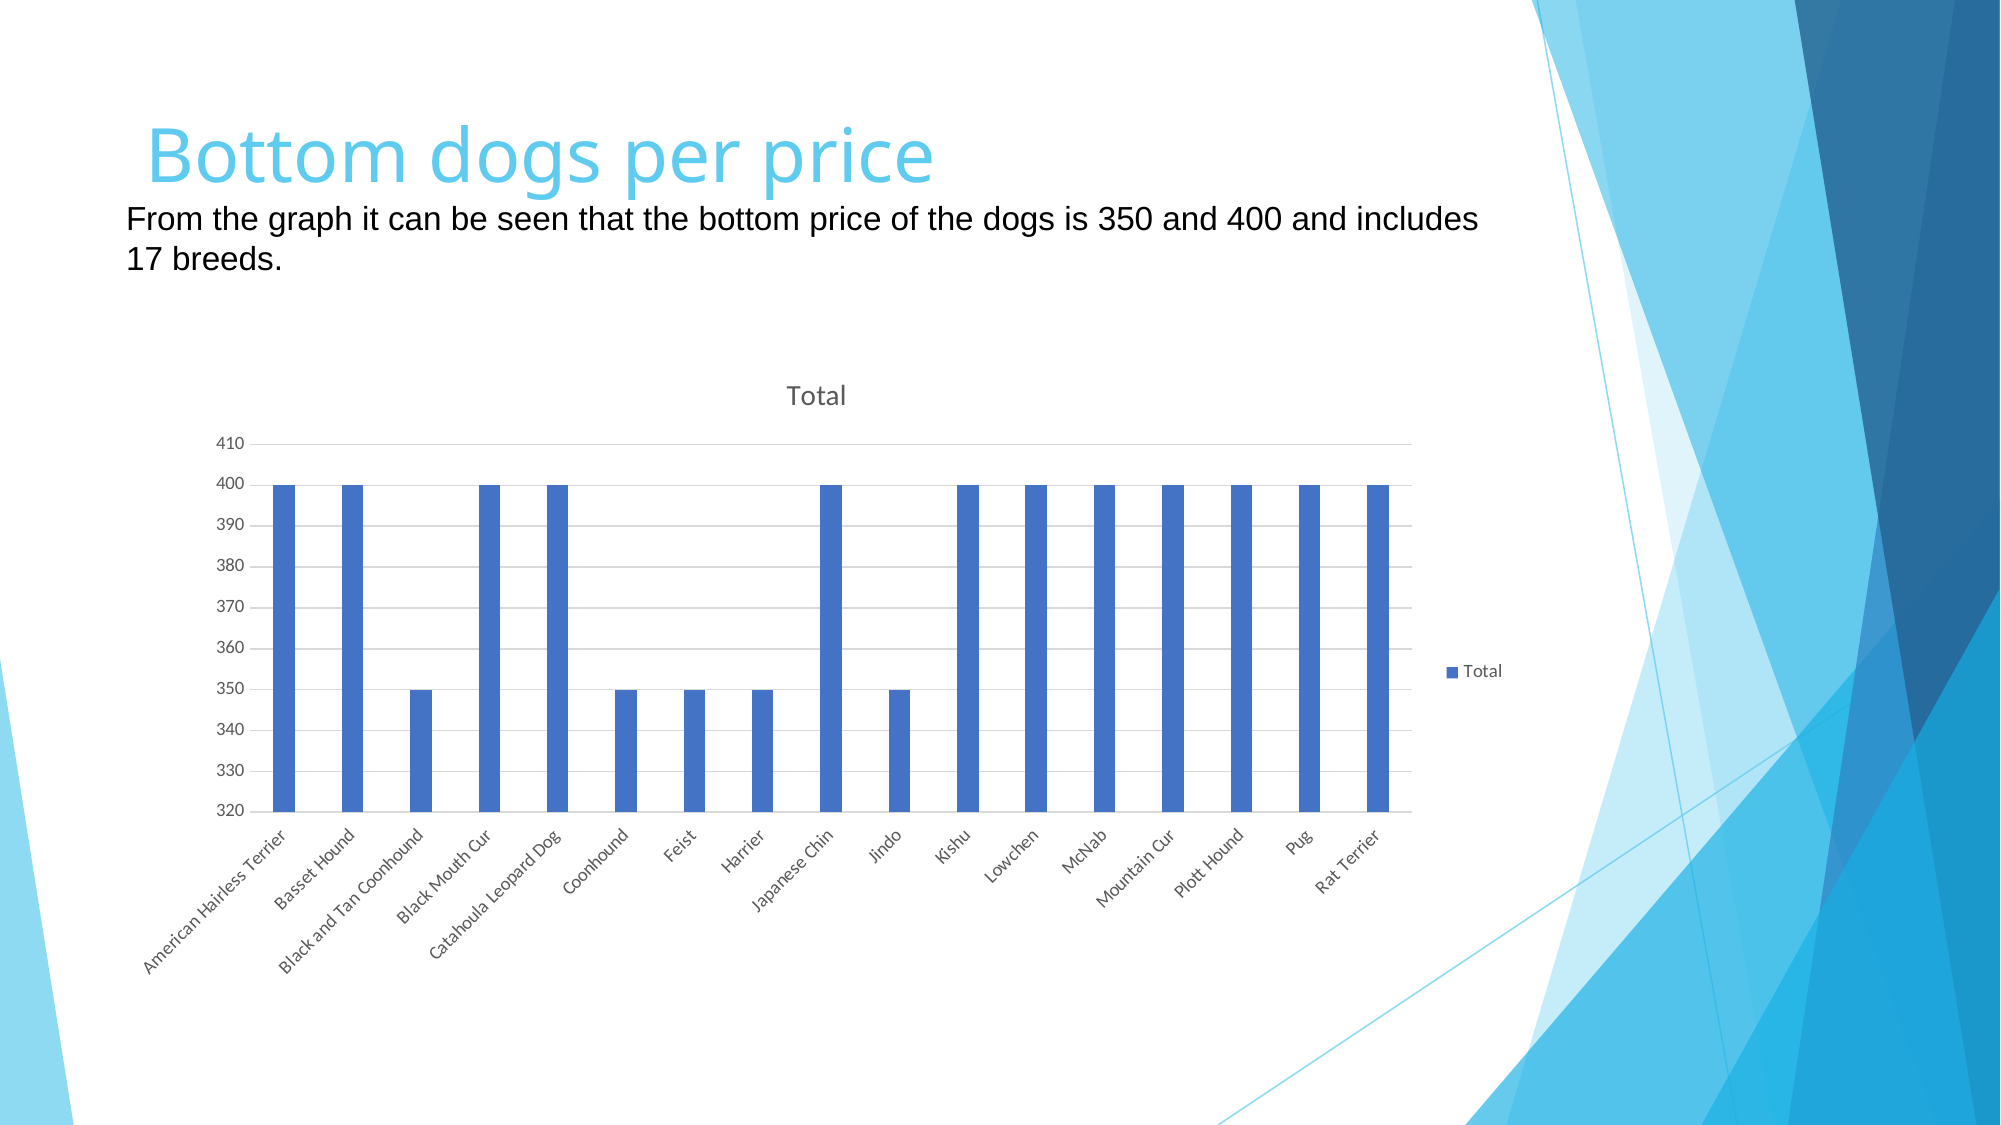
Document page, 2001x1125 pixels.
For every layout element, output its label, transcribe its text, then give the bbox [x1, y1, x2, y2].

chart [111, 354, 1522, 992]
title Bottom dogs per price From the graph it can be seen that the bottom price of the dogs is 350 and 400 and includes 17 breeds. [111, 99, 1522, 317]
